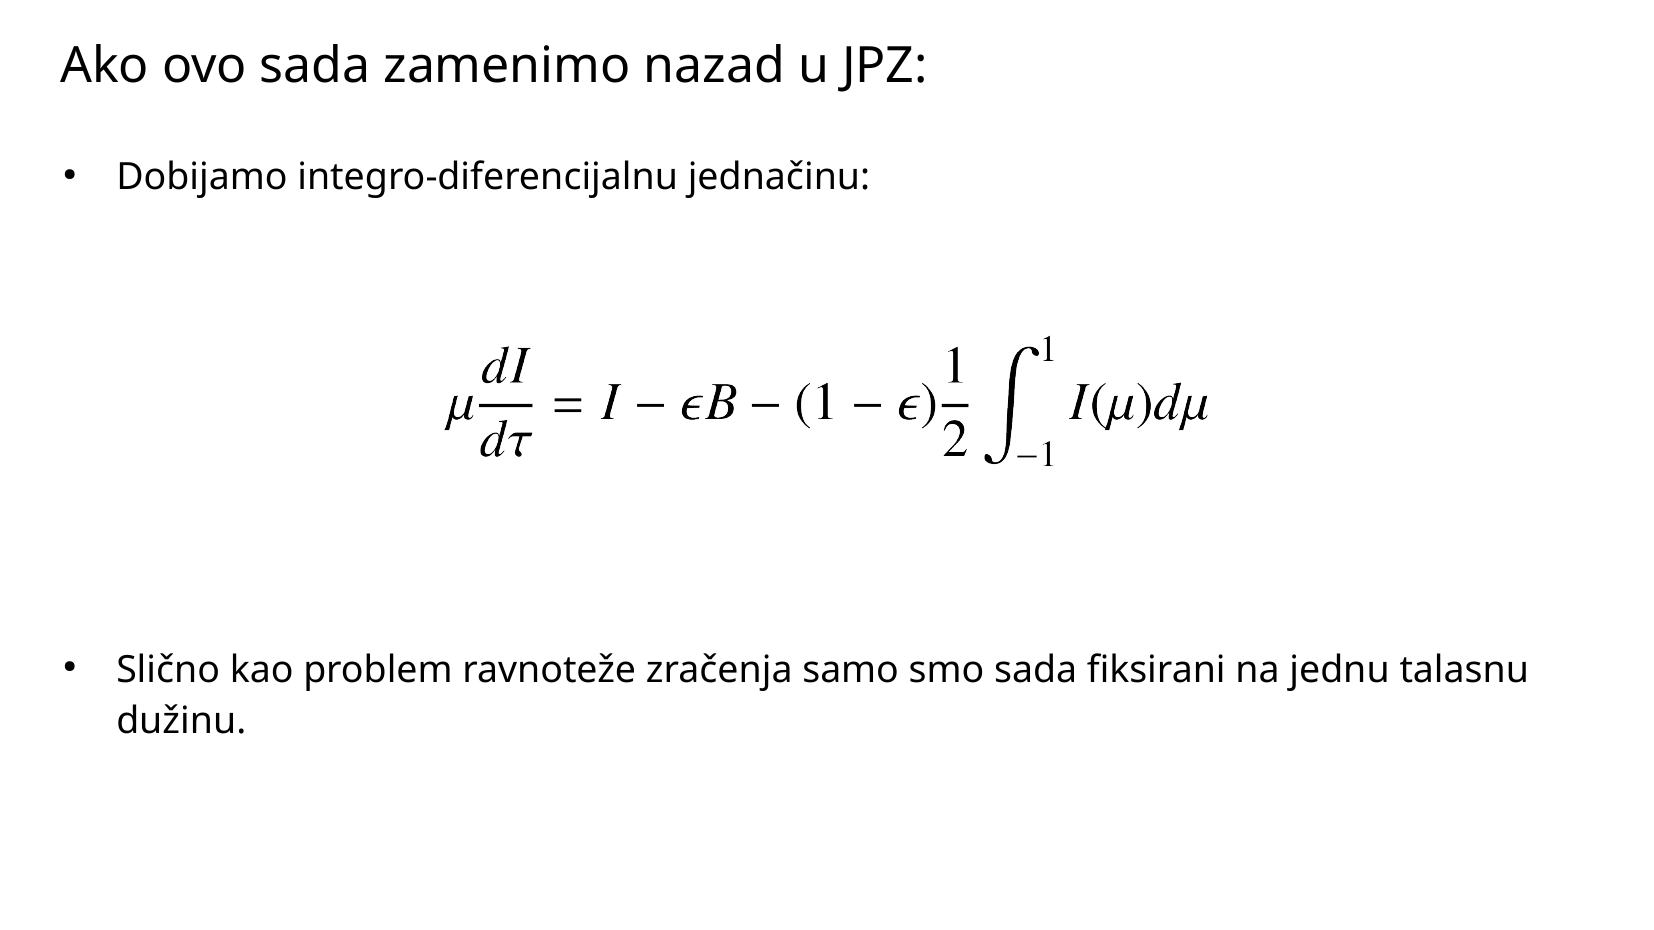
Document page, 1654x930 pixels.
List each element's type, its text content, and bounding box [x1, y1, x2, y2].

picture [444, 335, 1208, 466]
title Ako ovo sada zamenimo nazad u JPZ: [59, 13, 1648, 113]
list Dobijamo integro-diferencijalnu jednačinu: Slično kao problem ravnoteže zračenja samo smo sada fiksirani na jednu talasnu dužinu. [45, 149, 1635, 880]
